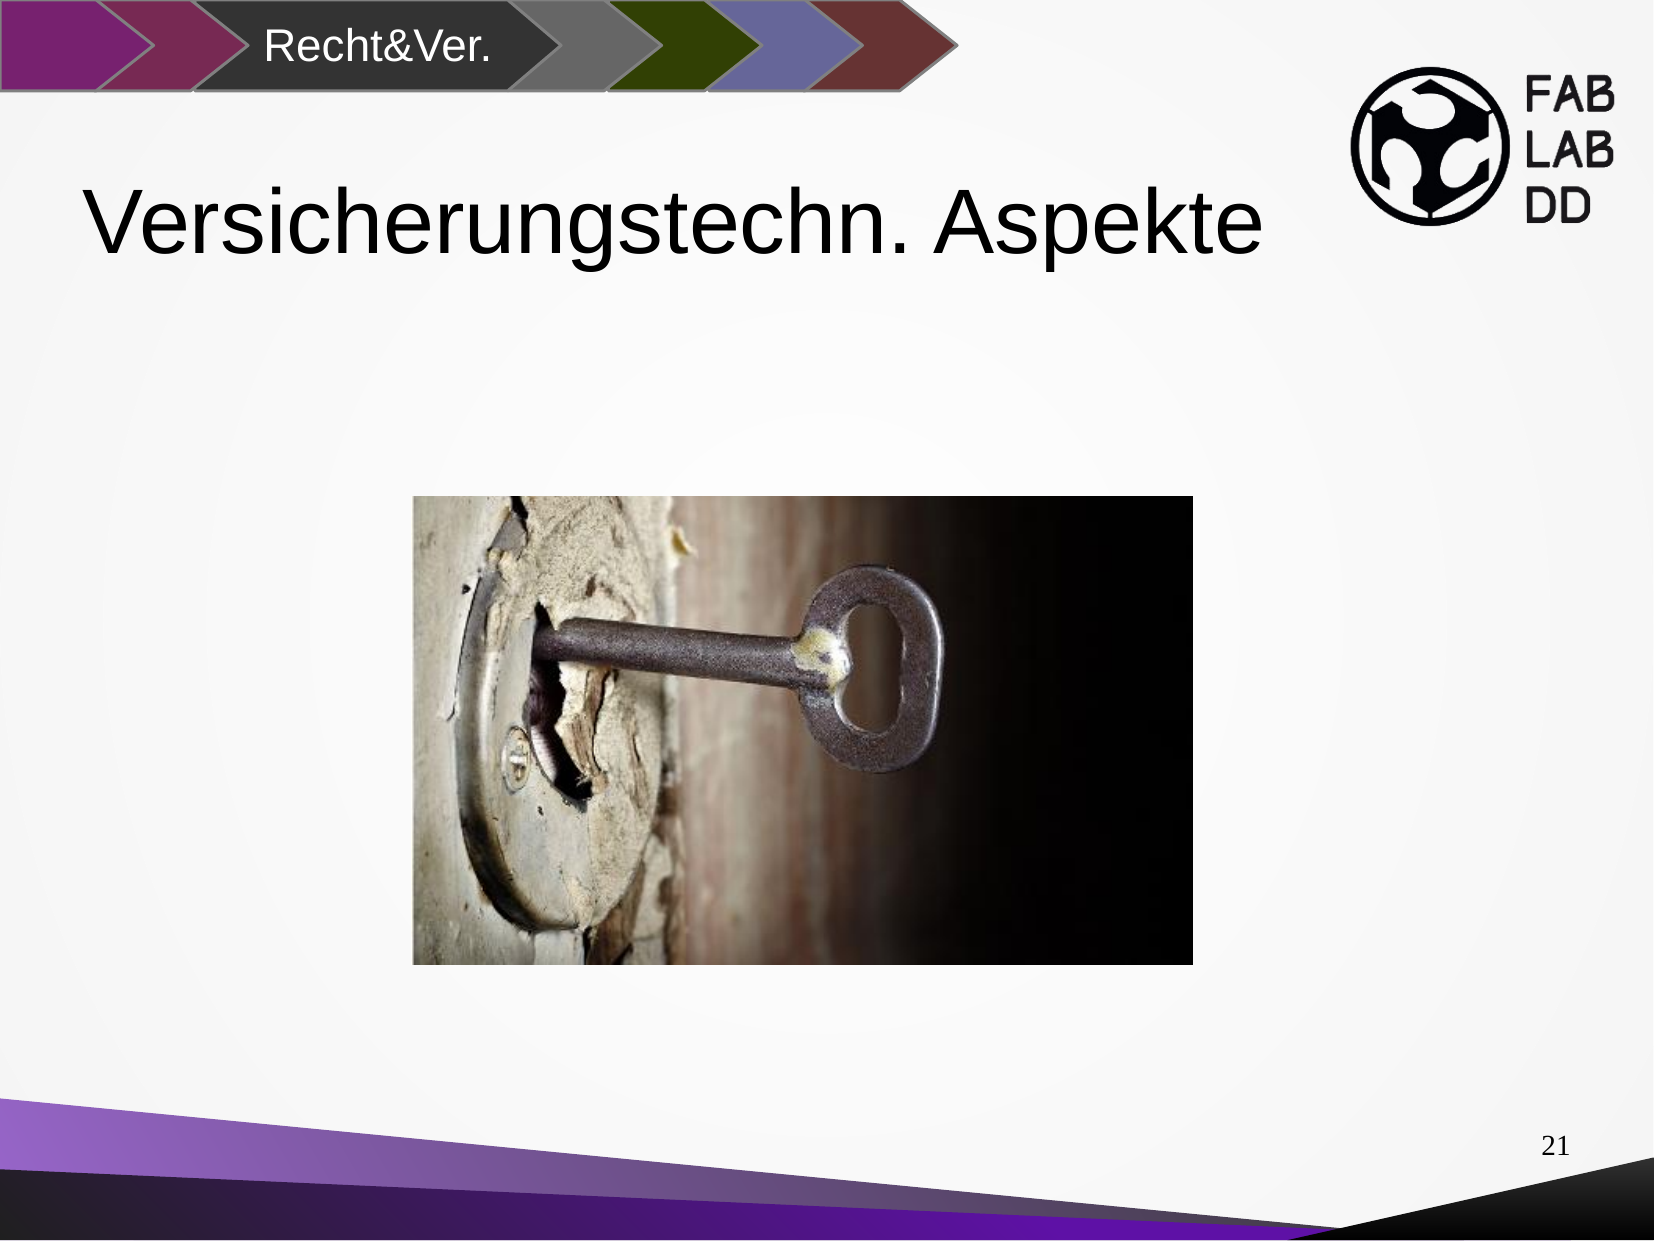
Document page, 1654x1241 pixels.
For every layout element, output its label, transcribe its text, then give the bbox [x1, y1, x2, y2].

picture [1324, 36, 1642, 257]
text_box [0, 0, 249, 91]
title Versicherungstechn. Aspekte [82, 118, 1300, 326]
text_box [509, 0, 958, 91]
picture [411, 496, 1193, 965]
text_box Recht&Ver. [194, 0, 562, 91]
